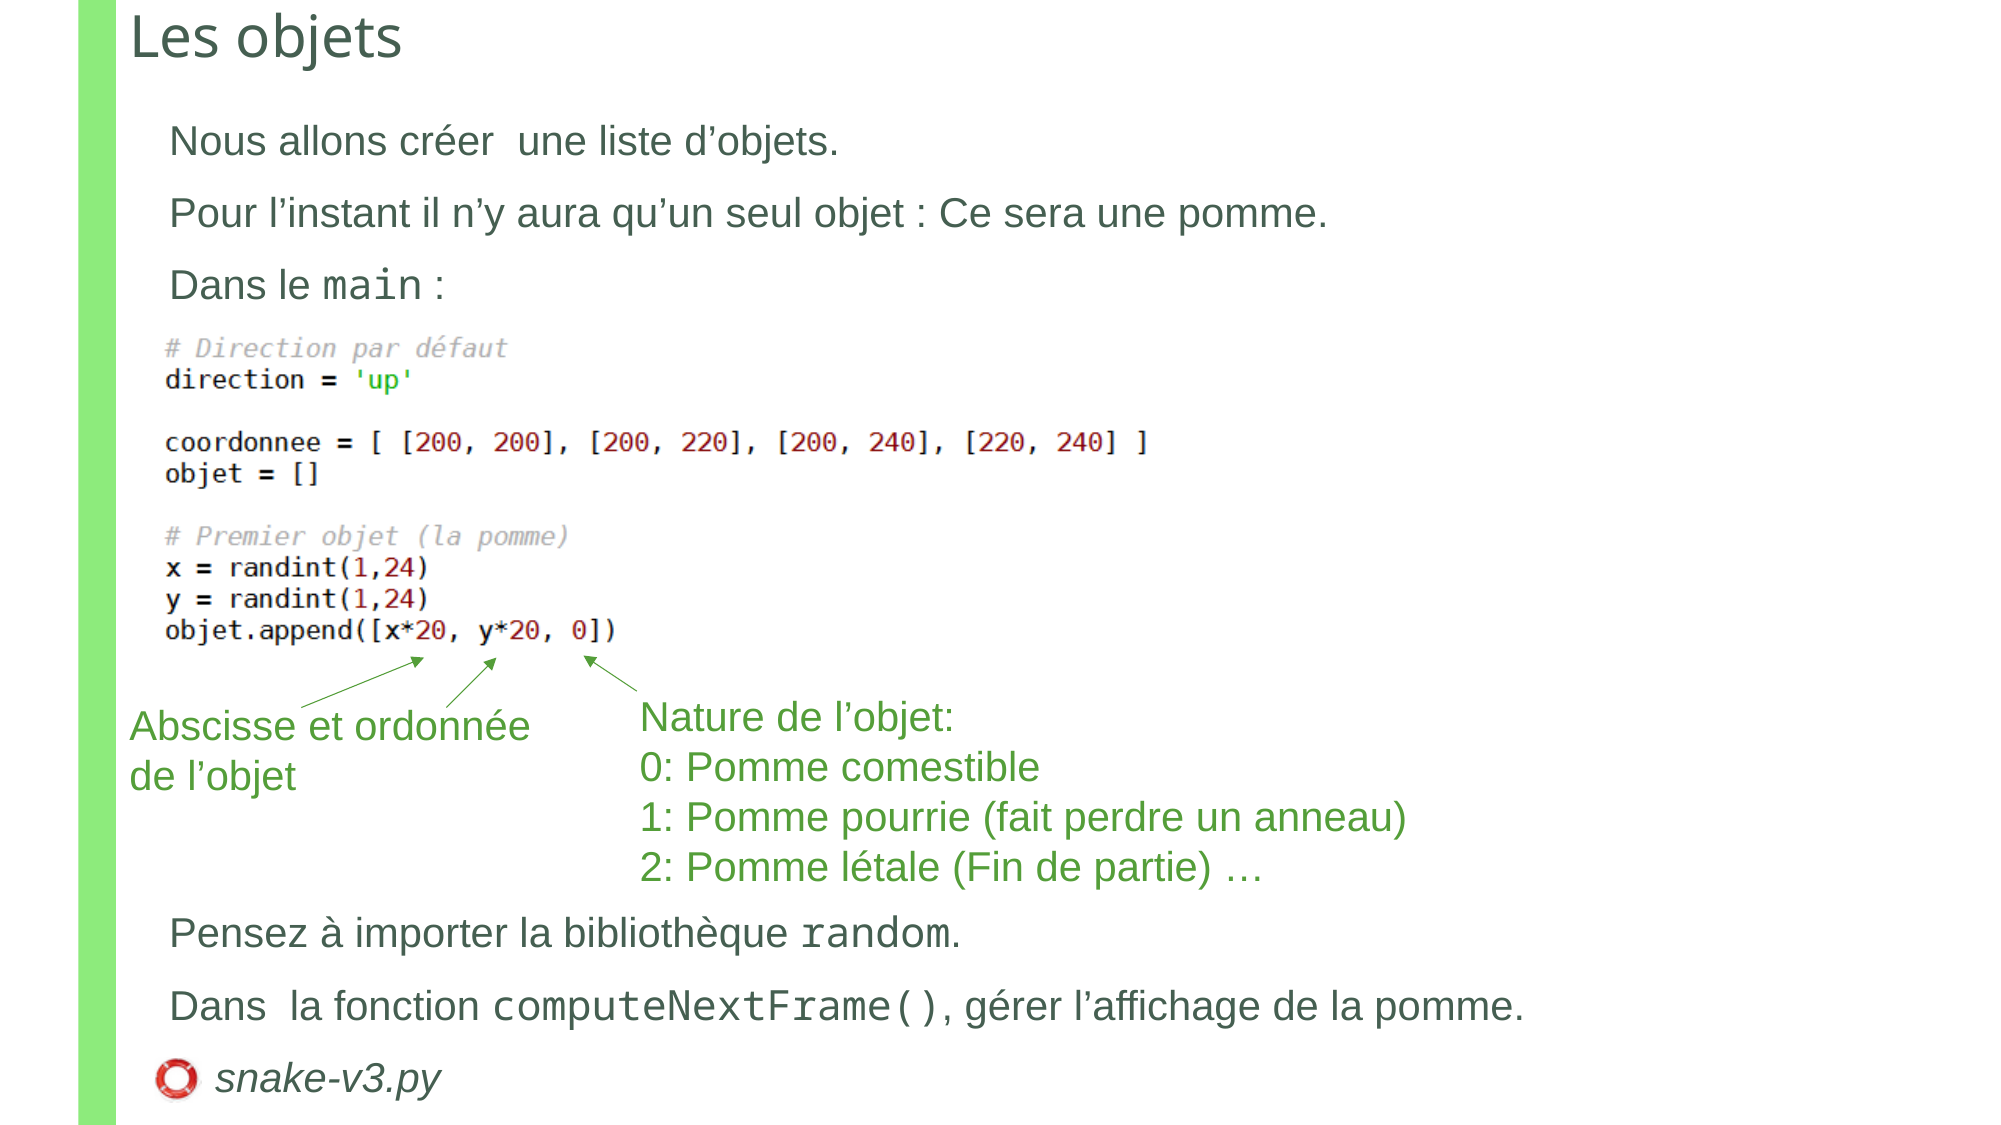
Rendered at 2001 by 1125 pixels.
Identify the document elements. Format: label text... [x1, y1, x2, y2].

title Les objets [114, 0, 2000, 107]
text_box Nature de l’objet: 0: Pomme comestible 1: Pomme pourrie (fait perdre un anneau) 2: Pomme létale (Fin de partie) … [624, 682, 1794, 898]
picture [154, 1057, 202, 1103]
text_box Abscisse et ordonnée de l’objet [114, 691, 602, 806]
list Nous allons créer une liste d’objets. Pour l’instant il n’y aura qu’un seul objet : Ce sera une pomme. Dans le main : Pensez à importer la bibliothèque random. Dans la fonction computeNextFrame(), gérer l’affichage de la pomme. snake-v3.py [154, 110, 2000, 1125]
